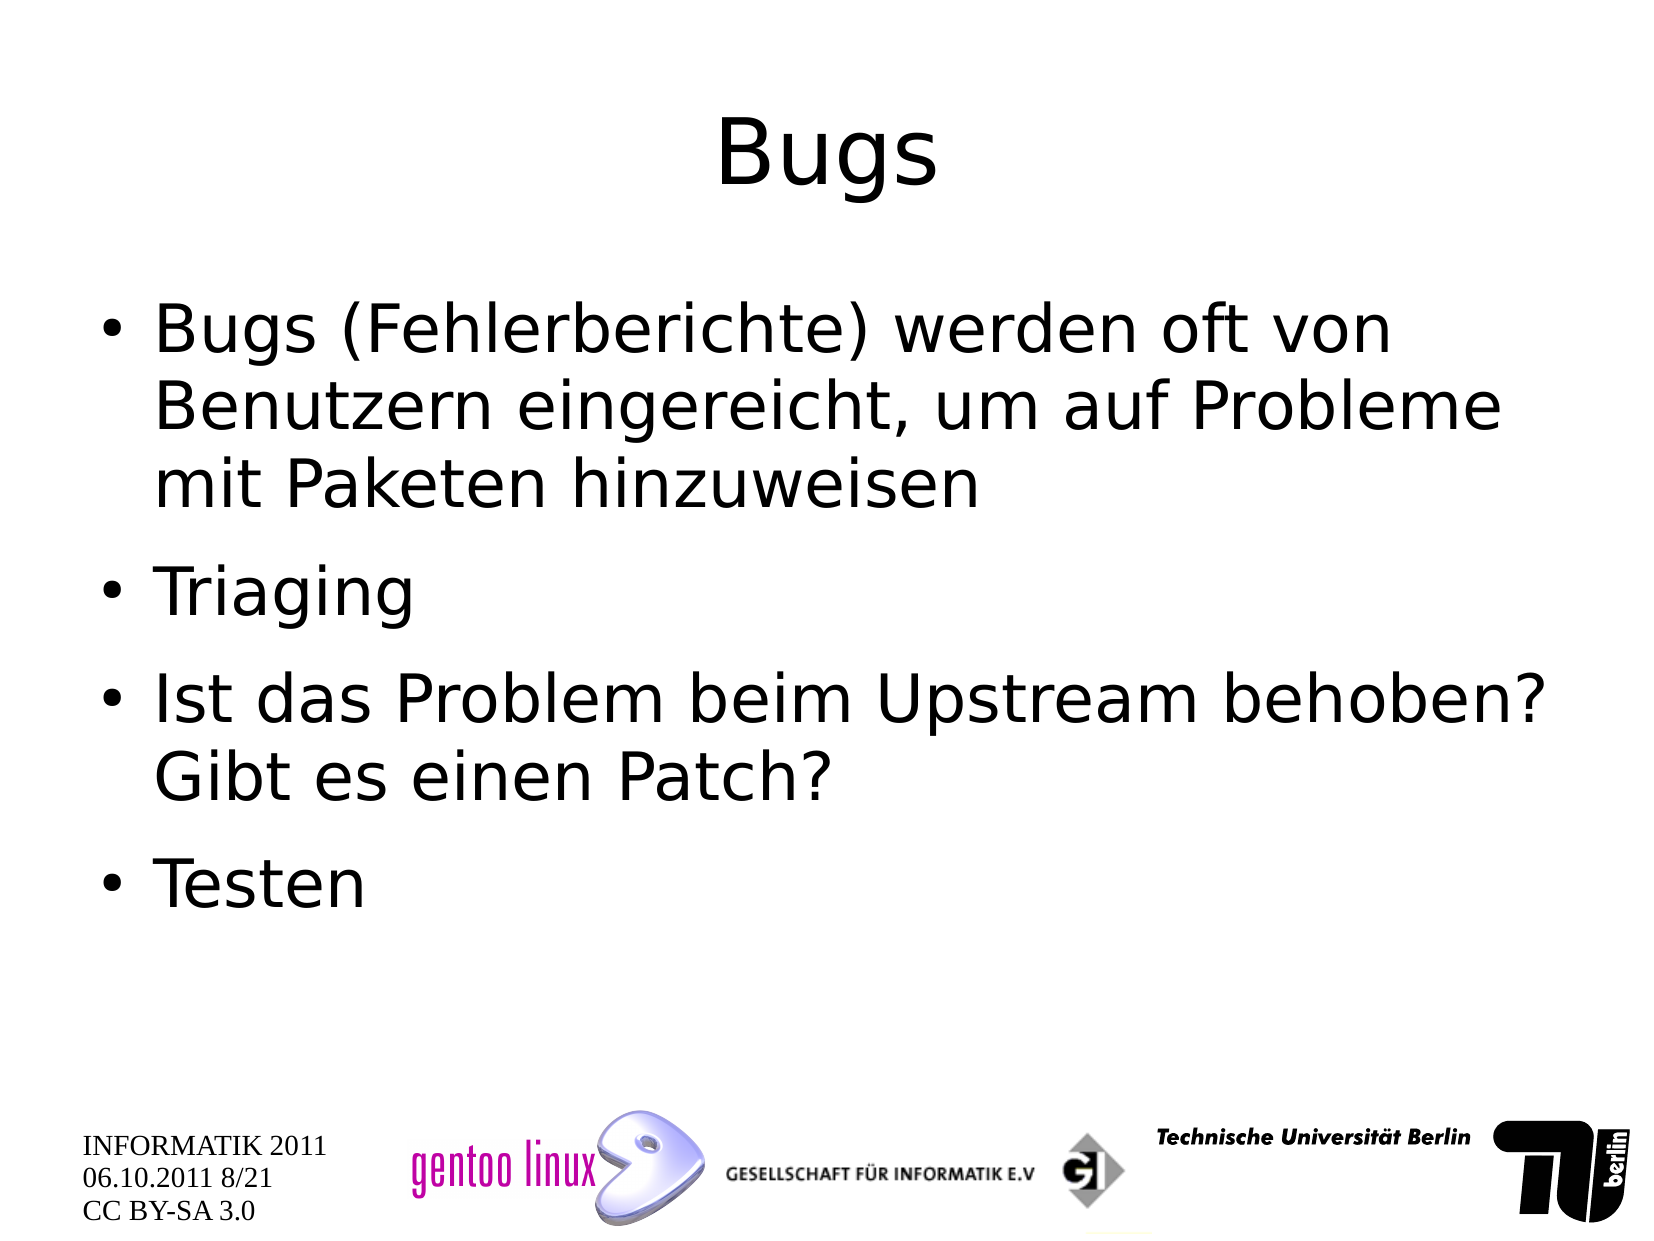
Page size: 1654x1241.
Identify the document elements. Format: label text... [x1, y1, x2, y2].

title Bugs [82, 49, 1571, 257]
list Bugs (Fehlerberichte) werden oft von Benutzern eingereicht, um auf Probleme mit Paketen hinzuweisen Triaging Ist das Problem beim Upstream behoben? Gibt es einen Patch? Testen [82, 290, 1571, 1109]
picture [407, 1109, 708, 1230]
picture [726, 1109, 1152, 1234]
